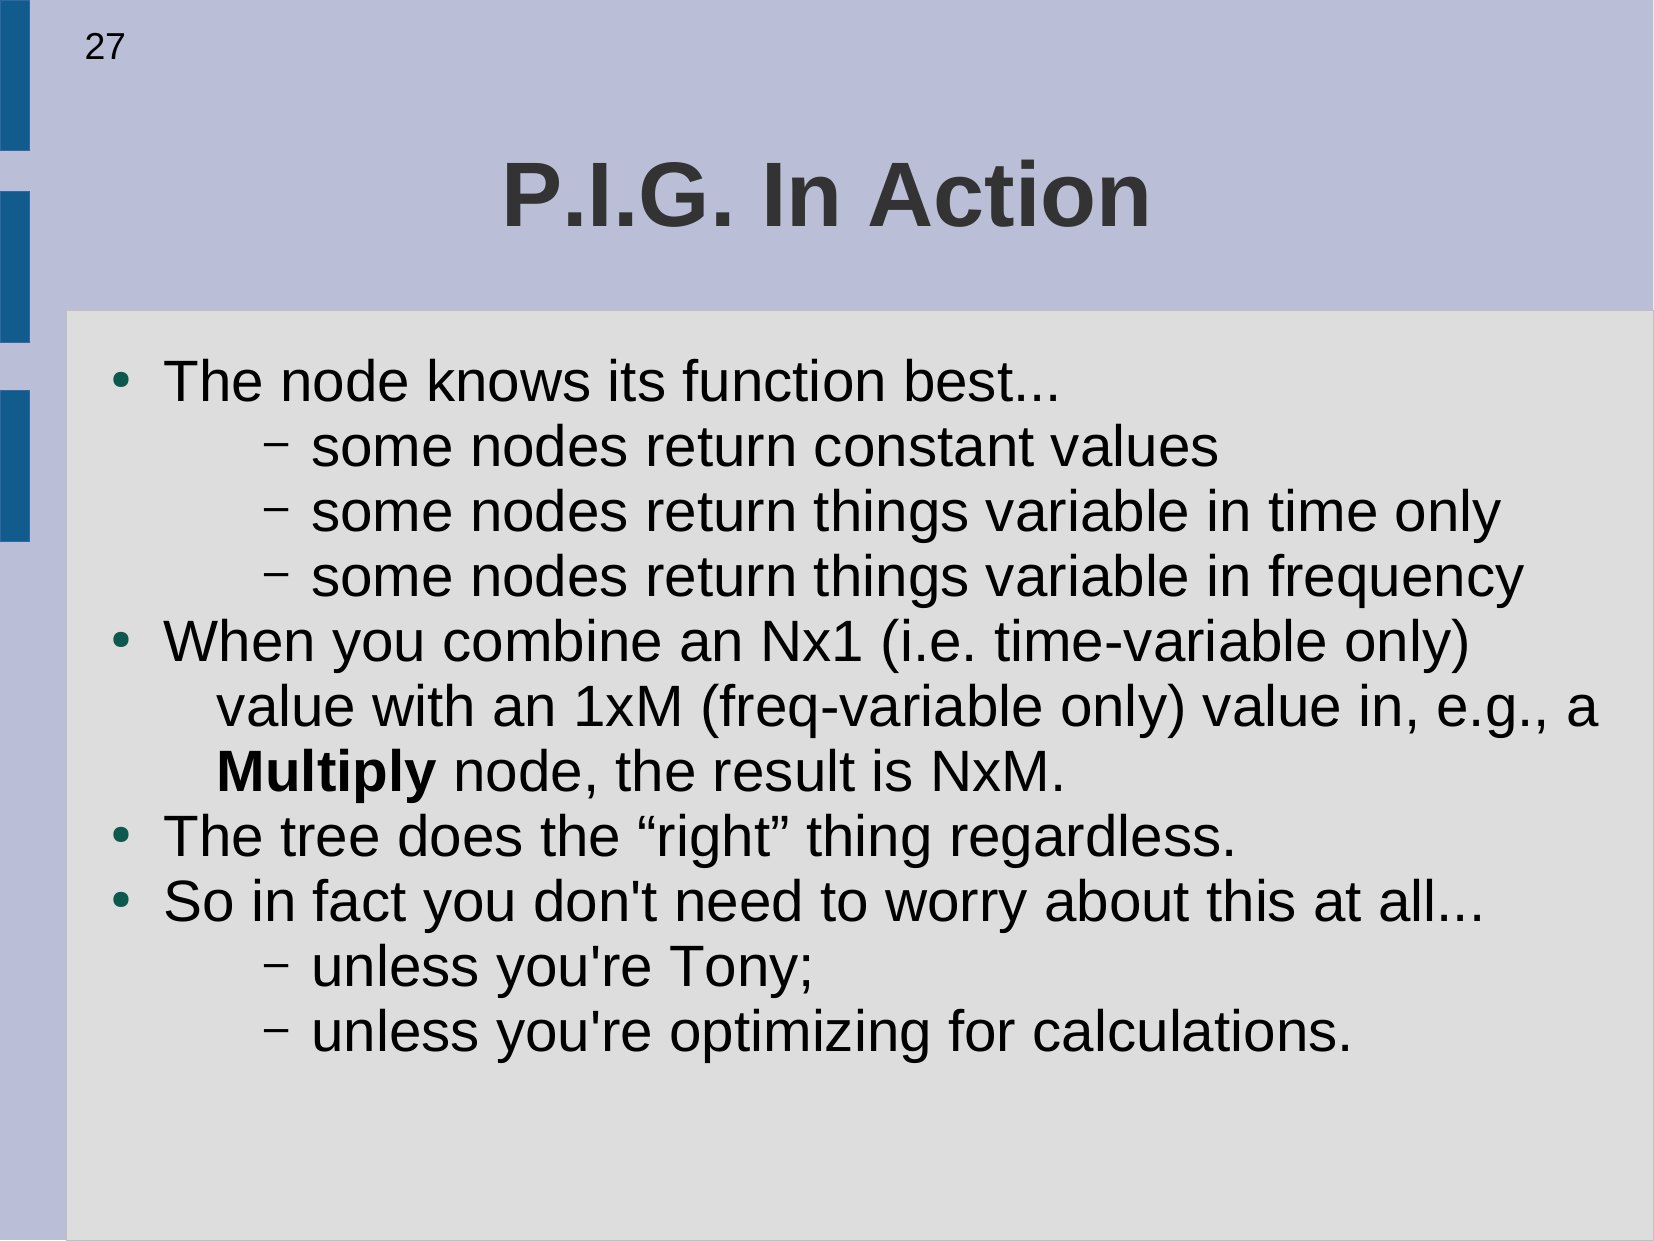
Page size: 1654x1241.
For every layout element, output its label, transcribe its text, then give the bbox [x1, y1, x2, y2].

list The node knows its function best... some nodes return constant values some nodes return things variable in time only some nodes return things variable in frequency When you combine an Nx1 (i.e. time-variable only) value with an 1xM (freq-variable only) value in, e.g., a Multiply node, the result is NxM. The tree does the “right” thing regardless. So in fact you don't need to worry about this at all... unless you're Tony; unless you're optimizing for calculations. [75, 348, 1611, 1065]
title P.I.G. In Action [121, 91, 1534, 299]
text_box <number> [69, 18, 271, 92]
